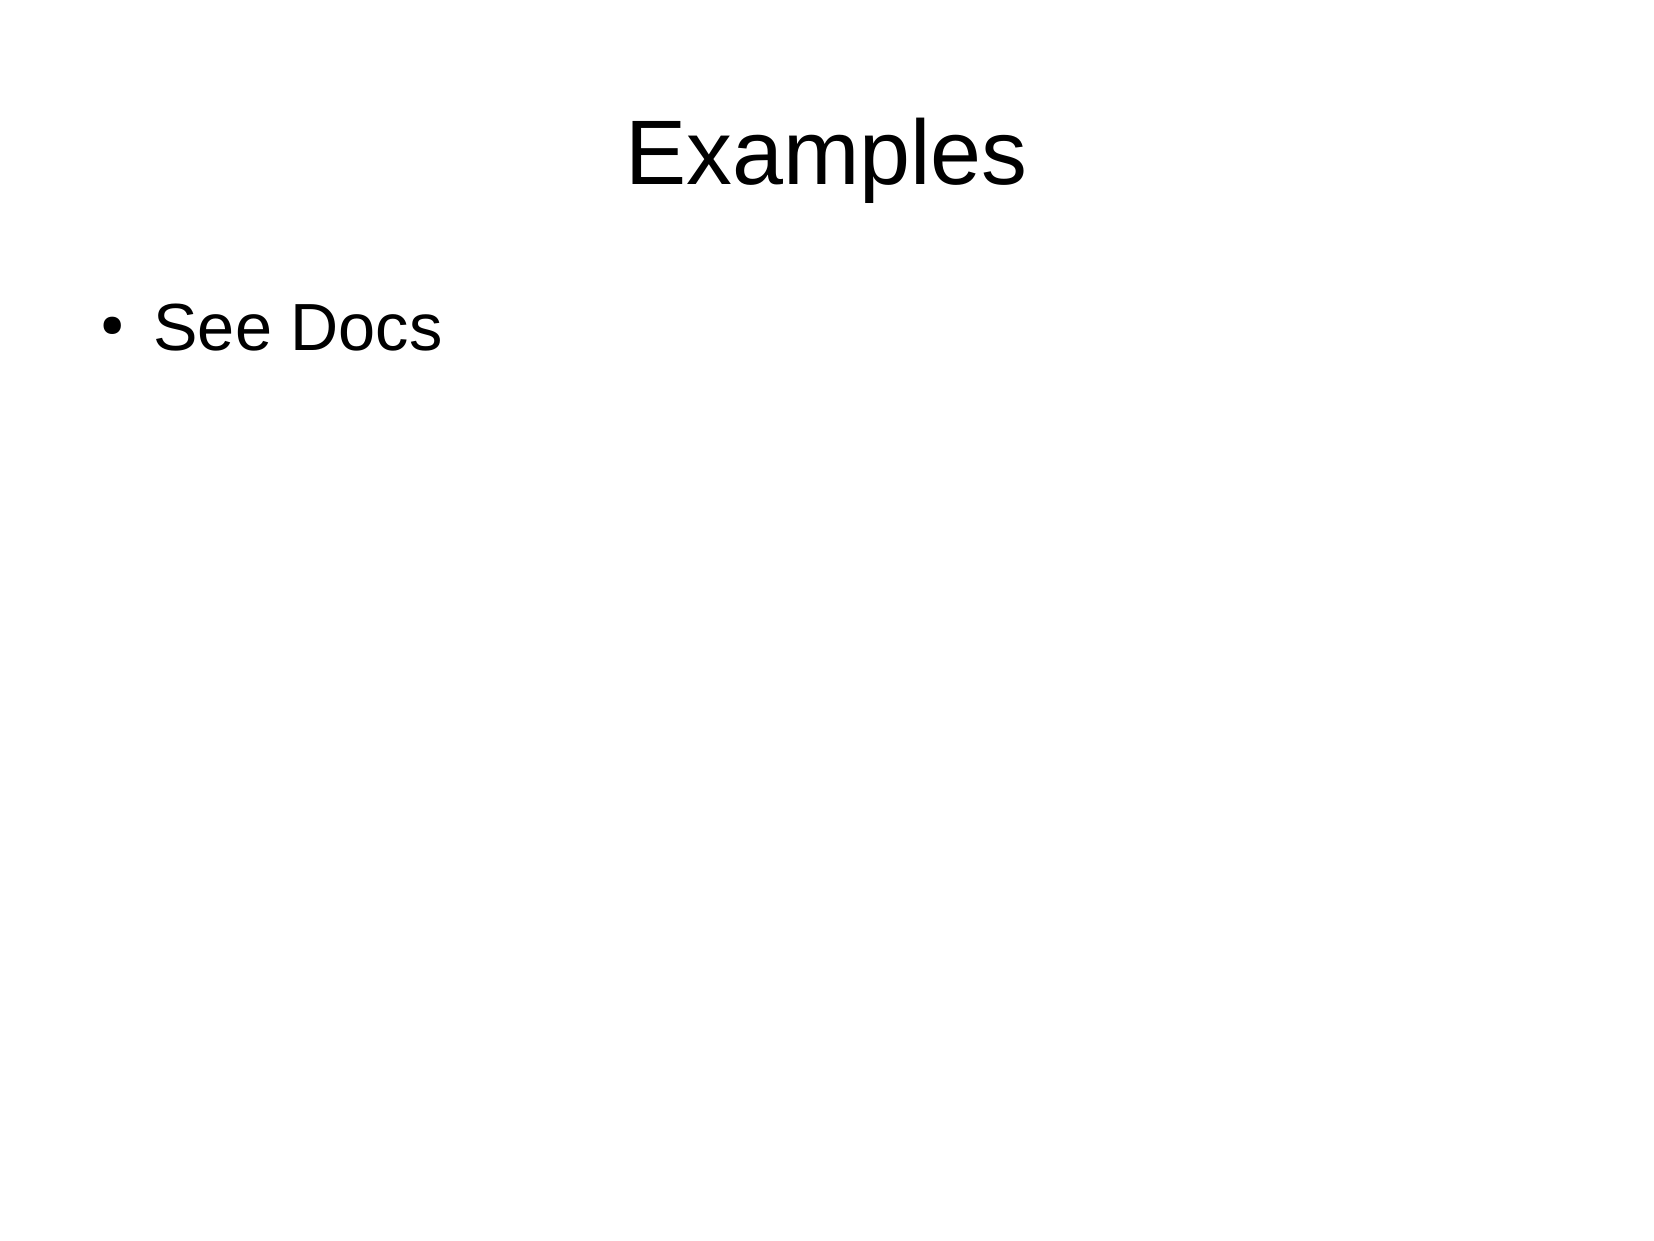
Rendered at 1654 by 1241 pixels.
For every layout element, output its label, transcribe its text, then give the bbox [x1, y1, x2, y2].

title Examples [82, 49, 1571, 257]
list See Docs [82, 290, 1571, 1010]
